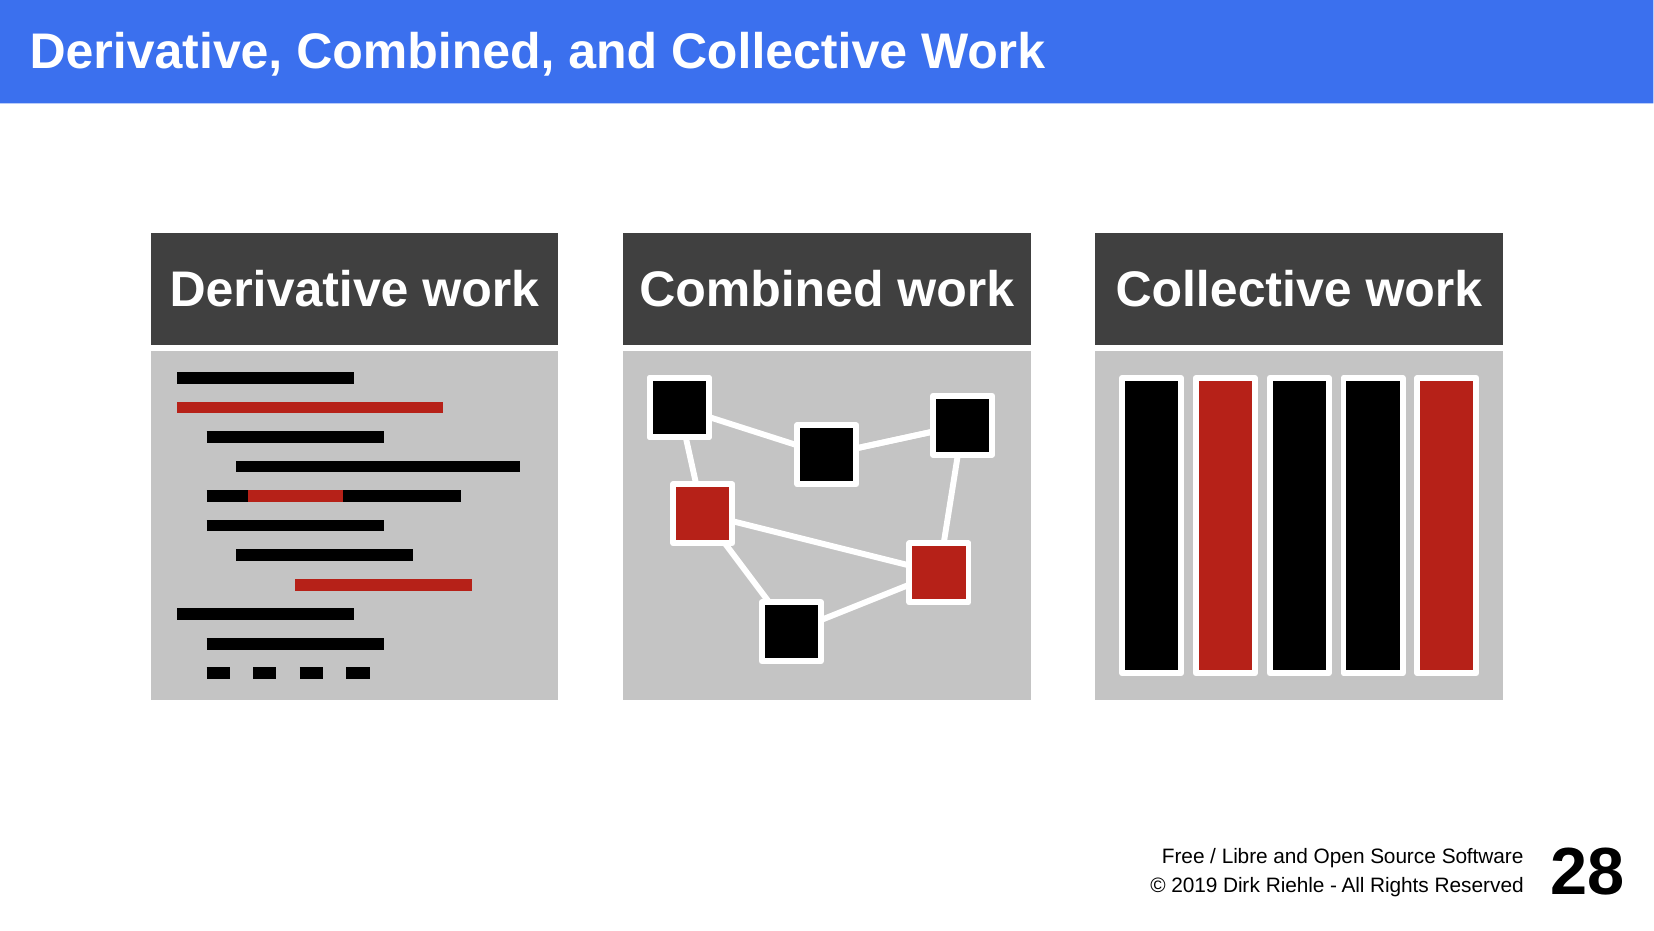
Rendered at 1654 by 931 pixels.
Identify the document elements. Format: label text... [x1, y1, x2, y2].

text_box Derivative work [147, 230, 562, 348]
text_box [1092, 348, 1506, 703]
text_box Combined work [620, 230, 1034, 348]
text_box [620, 348, 1034, 703]
text_box Collective work [1092, 230, 1506, 348]
text_box [147, 348, 562, 703]
title Derivative, Combined, and Collective Work [0, 0, 1654, 104]
